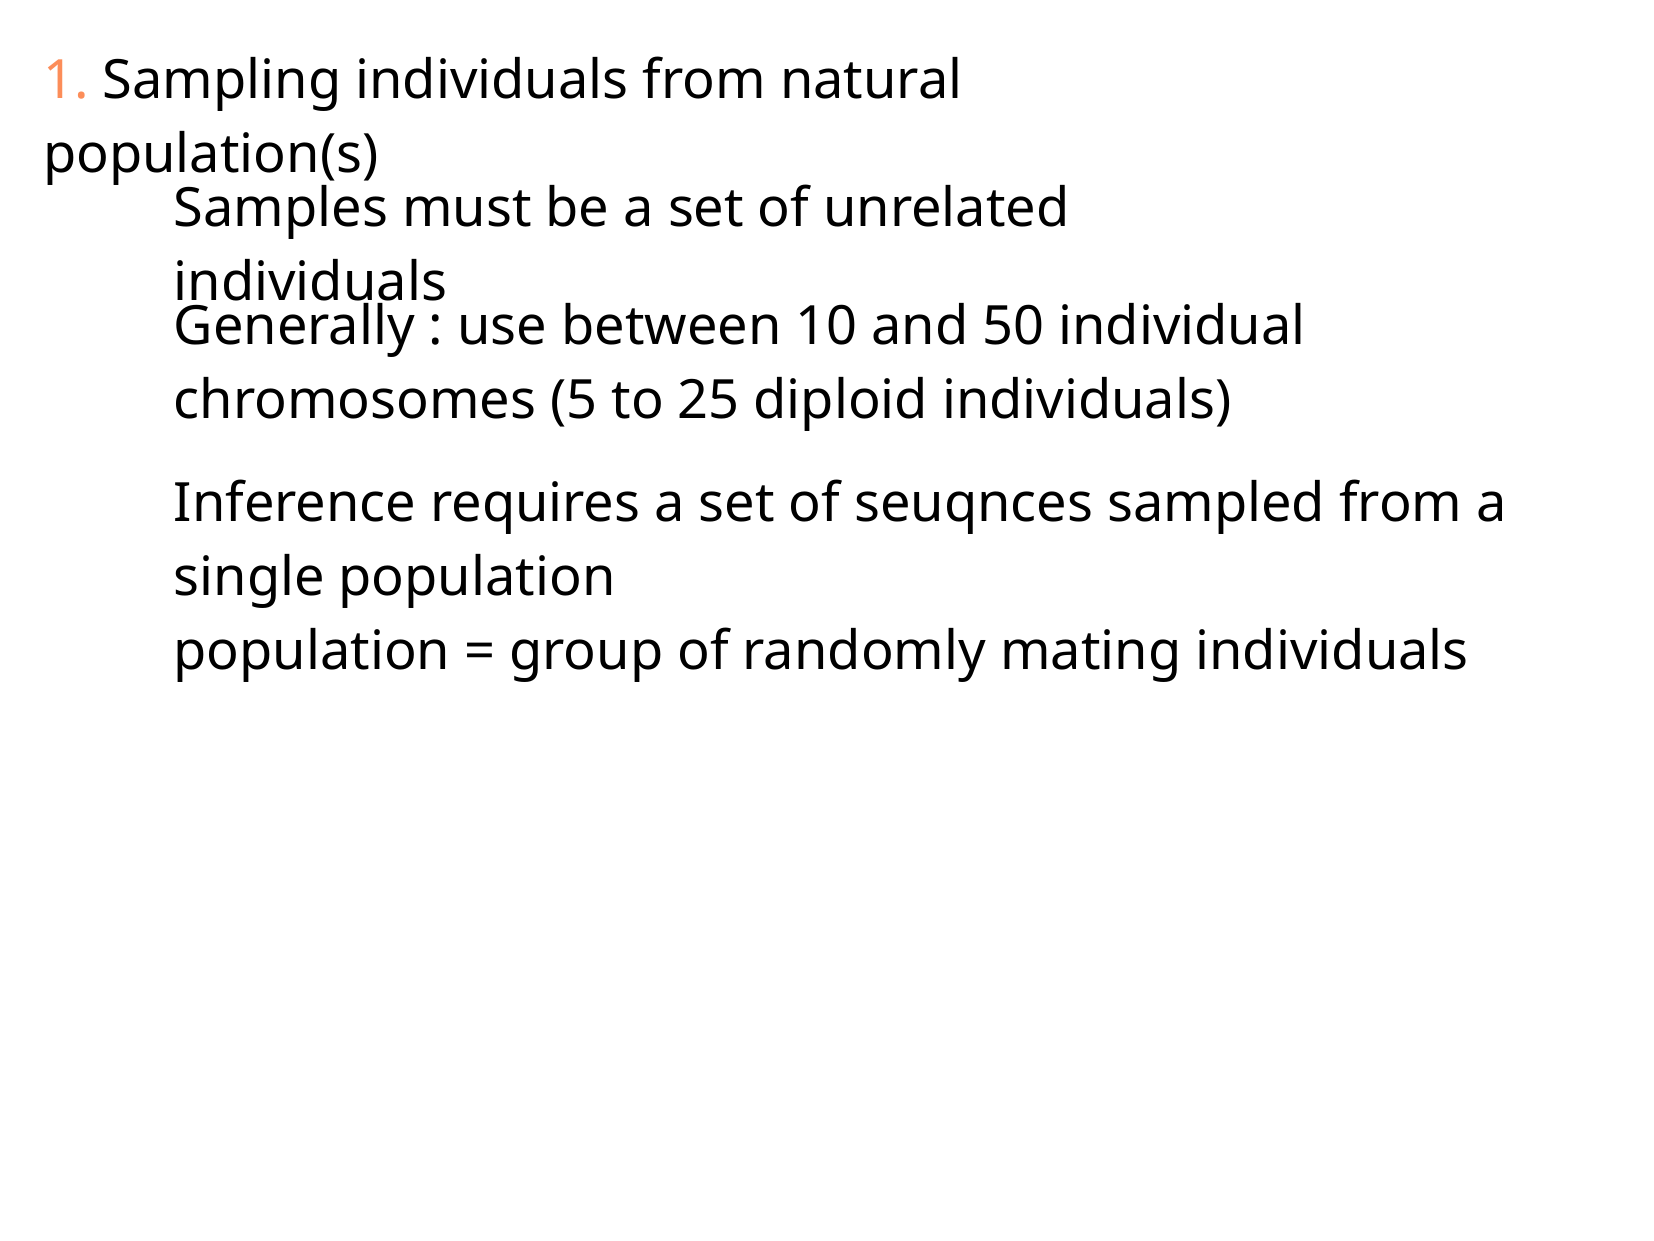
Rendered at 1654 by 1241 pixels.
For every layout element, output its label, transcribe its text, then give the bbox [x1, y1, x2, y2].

text_box Generally : use between 10 and 50 individual chromosomes (5 to 25 diploid individuals) [158, 279, 1347, 411]
text_box Inference requires a set of seuqnces sampled from a single population population = group of randomly mating individuals [158, 456, 1642, 647]
text_box Samples must be a set of unrelated individuals [158, 161, 1347, 260]
text_box 1. Sampling individuals from natural population(s) [28, 33, 1205, 107]
